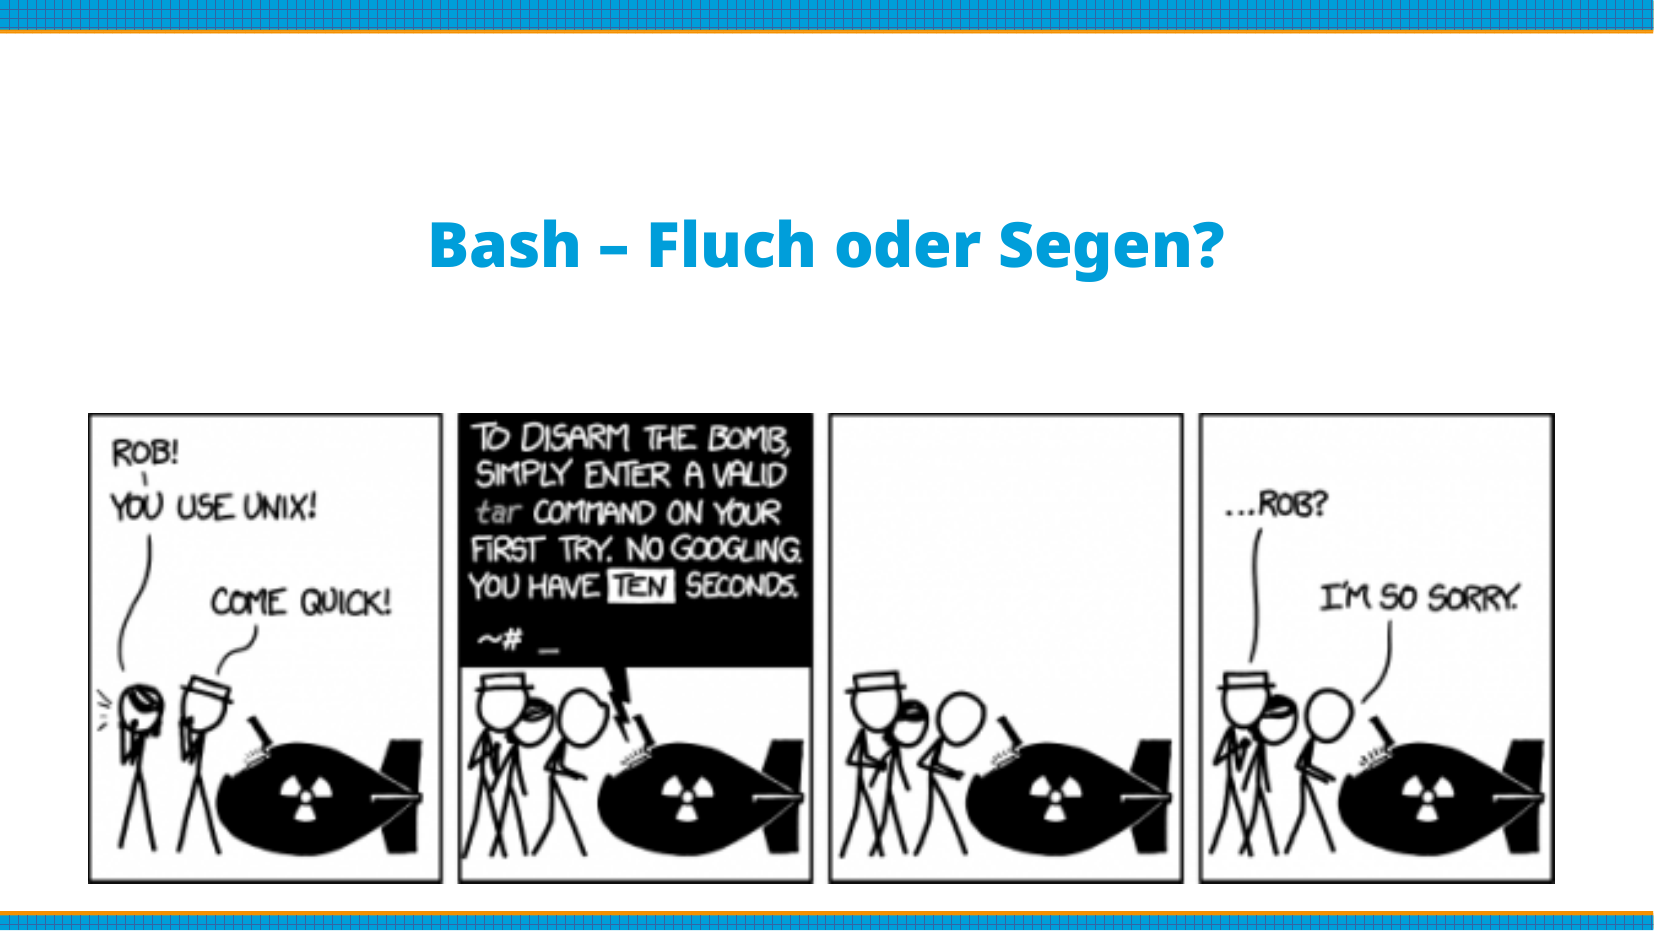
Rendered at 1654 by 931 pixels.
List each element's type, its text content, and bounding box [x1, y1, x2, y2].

picture [88, 413, 1555, 884]
subtitle Bash – Fluch oder Segen? [82, 103, 1571, 384]
